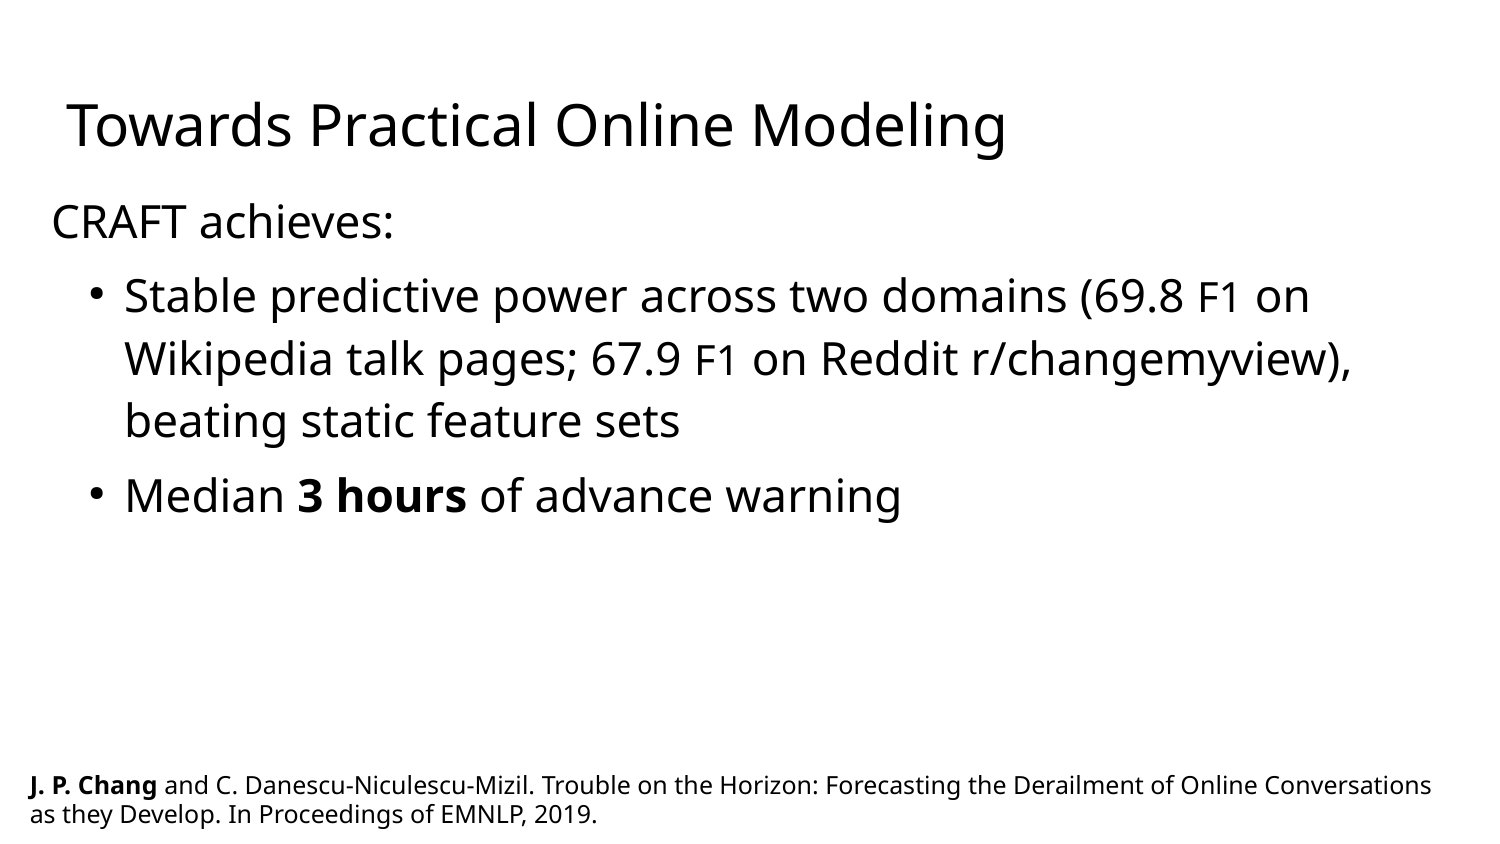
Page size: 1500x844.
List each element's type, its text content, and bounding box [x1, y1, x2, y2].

text_box J. P. Chang and C. Danescu-Niculescu-Mizil. Trouble on the Horizon: Forecasting the Derailment of Online Conversations as they Develop. In Proceedings of EMNLP, 2019. [14, 754, 1480, 828]
title Towards Practical Online Modeling [51, 72, 1449, 167]
subtitle CRAFT achieves: Stable predictive power across two domains (69.8 F1 on Wikipedia talk pages; 67.9 F1 on Reddit r/changemyview), beating static feature sets Median 3 hours of advance warning [51, 189, 1449, 750]
